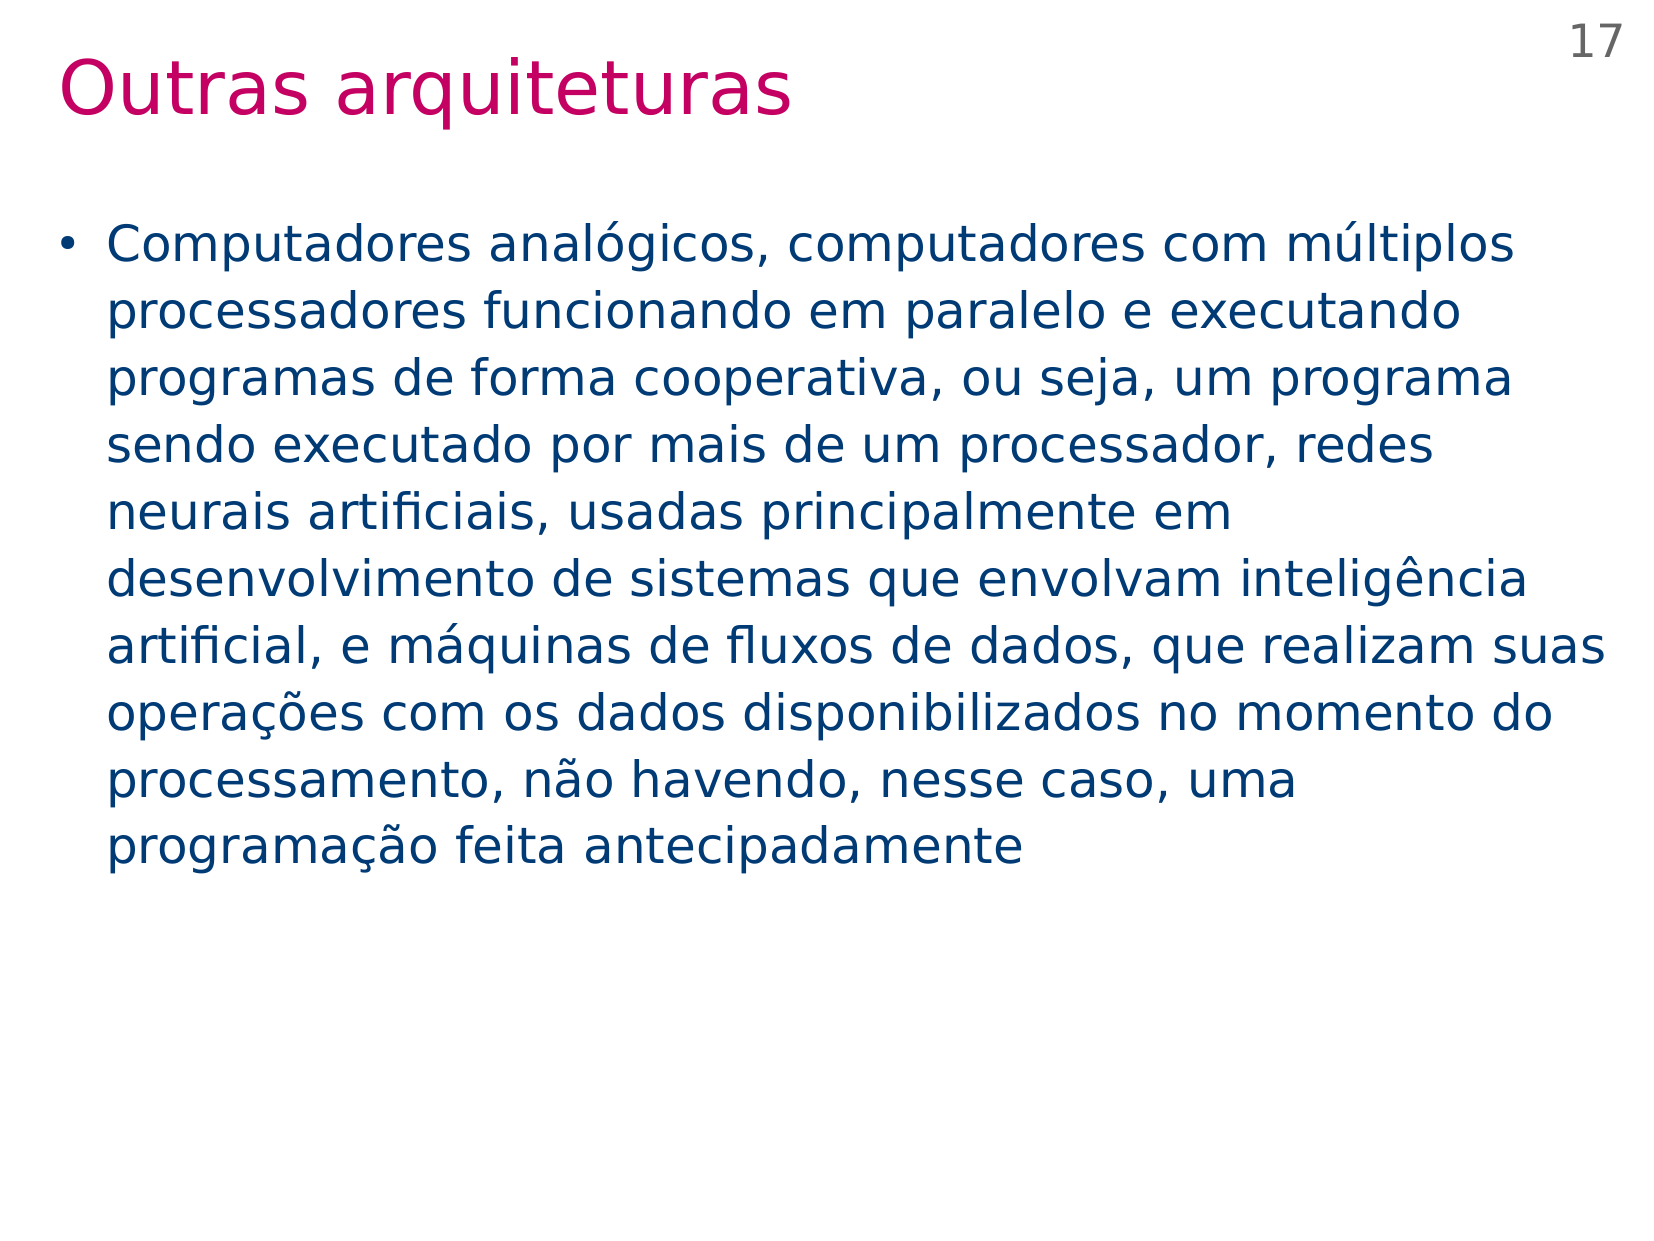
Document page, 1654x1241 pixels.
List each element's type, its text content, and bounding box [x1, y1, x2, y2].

title Outras arquiteturas [59, 29, 1625, 148]
list Computadores analógicos, computadores com múltiplos processadores funcionando em paralelo e executando programas de forma cooperativa, ou seja, um programa sendo executado por mais de um processador, redes neurais artificiais, usadas principalmente em desenvolvimento de sistemas que envolvam inteligência artificial, e máquinas de fluxos de dados, que realizam suas operações com os dados disponibilizados no momento do processamento, não havendo, nesse caso, uma programação feita antecipadamente [59, 206, 1625, 1211]
